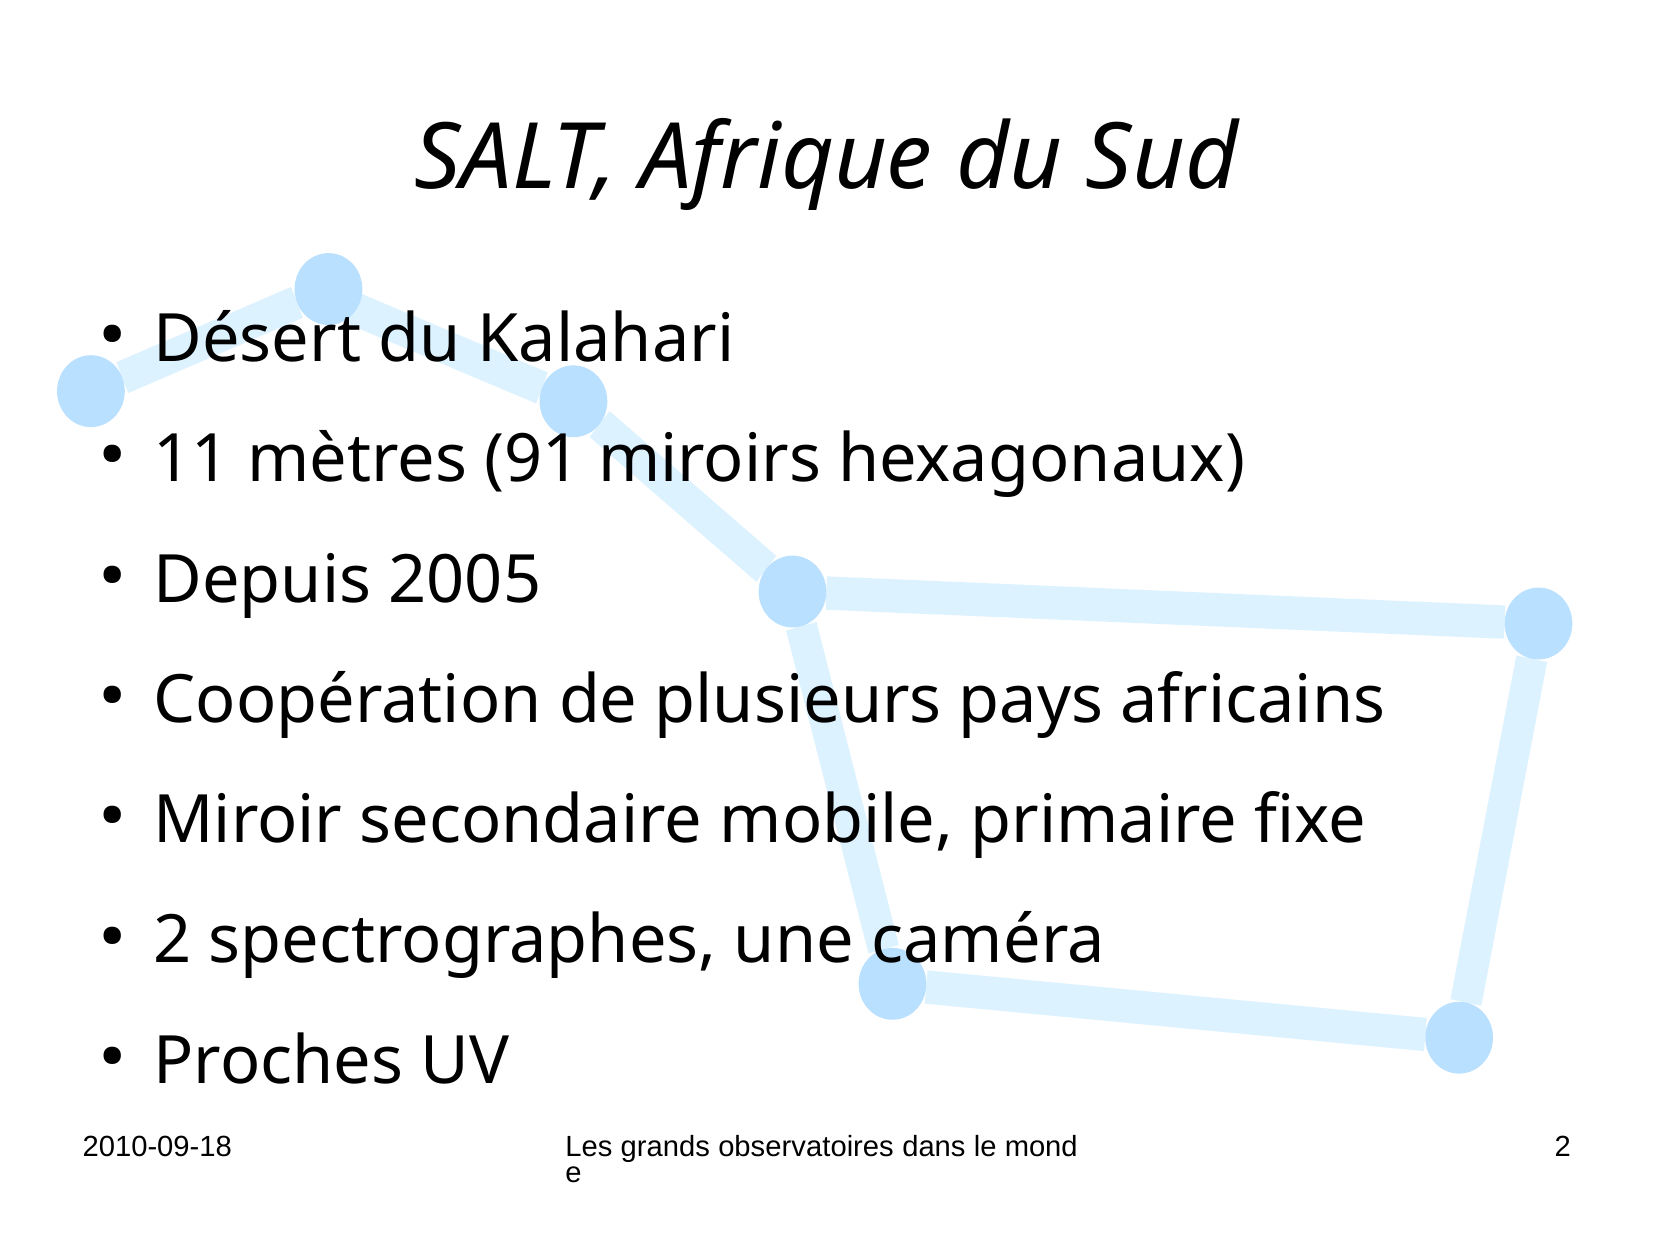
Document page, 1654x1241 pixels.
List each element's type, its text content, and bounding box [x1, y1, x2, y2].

list Désert du Kalahari 11 mètres (91 miroirs hexagonaux) Depuis 2005 Coopération de plusieurs pays africains Miroir secondaire mobile, primaire fixe 2 spectrographes, une caméra Proches UV [82, 290, 1571, 1109]
title SALT, Afrique du Sud [82, 49, 1571, 257]
